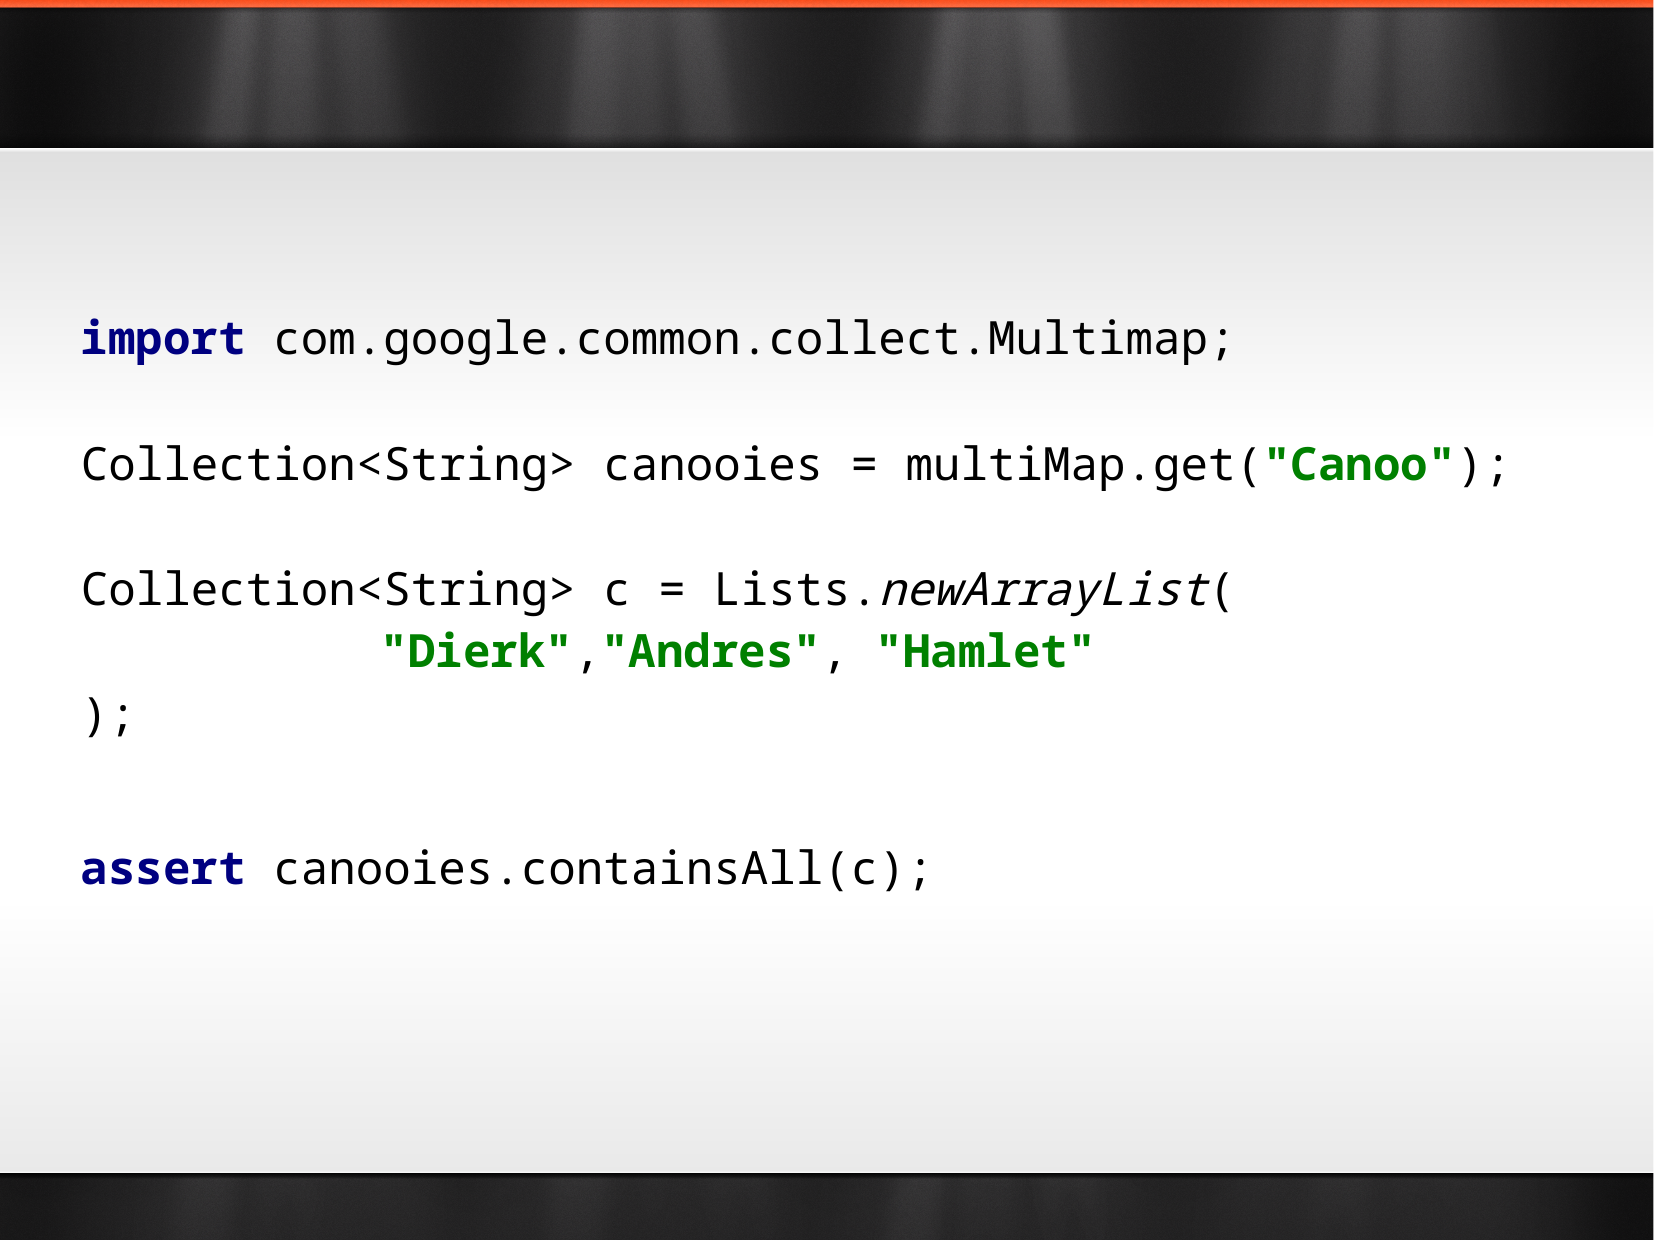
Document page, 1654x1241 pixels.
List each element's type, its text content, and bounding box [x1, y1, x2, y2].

picture [0, 0, 1654, 1240]
subtitle import com.google.common.collect.Multimap; Collection<String> canooies = multiMap.get("Canoo"); Collection<String> c = Lists.newArrayList( "Dierk","Andres", "Hamlet" ); assert canooies.containsAll(c); [80, 305, 1654, 1125]
